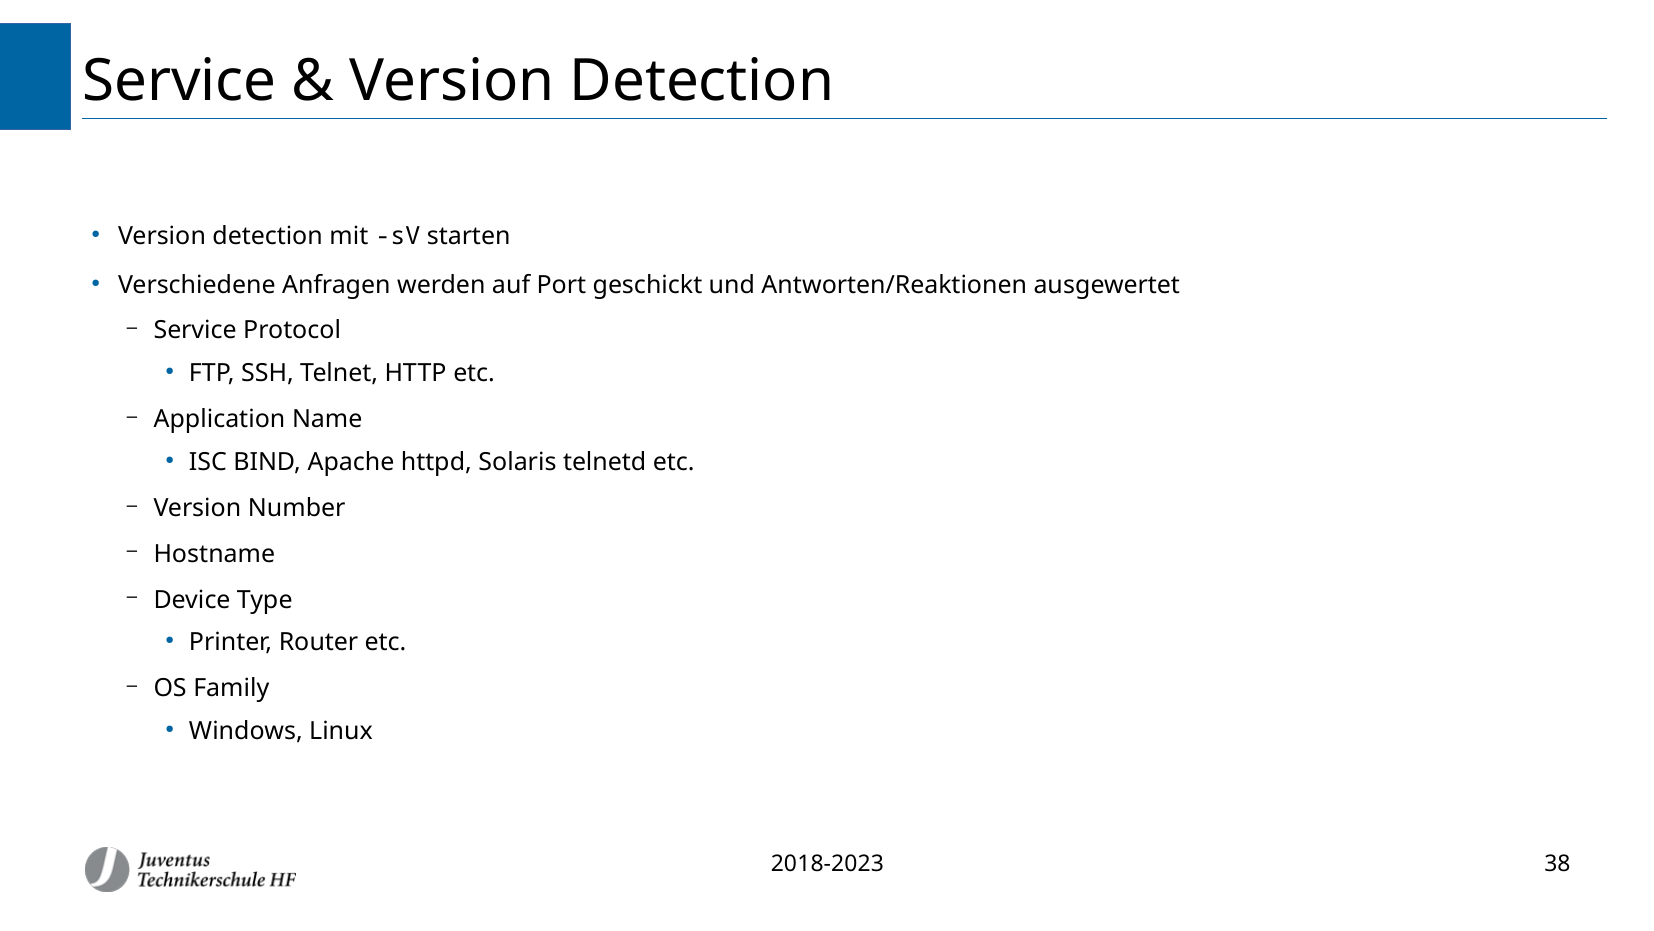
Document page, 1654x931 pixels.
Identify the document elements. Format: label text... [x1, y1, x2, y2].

picture [85, 847, 296, 892]
list Version detection mit -sV starten Verschiedene Anfragen werden auf Port geschickt und Antworten/Reaktionen ausgewertet Service Protocol FTP, SSH, Telnet, HTTP etc. Application Name ISC BIND, Apache httpd, Solaris telnetd etc. Version Number Hostname Device Type Printer, Router etc. OS Family Windows, Linux [82, 217, 1571, 758]
title Service & Version Detection [82, 37, 1571, 119]
